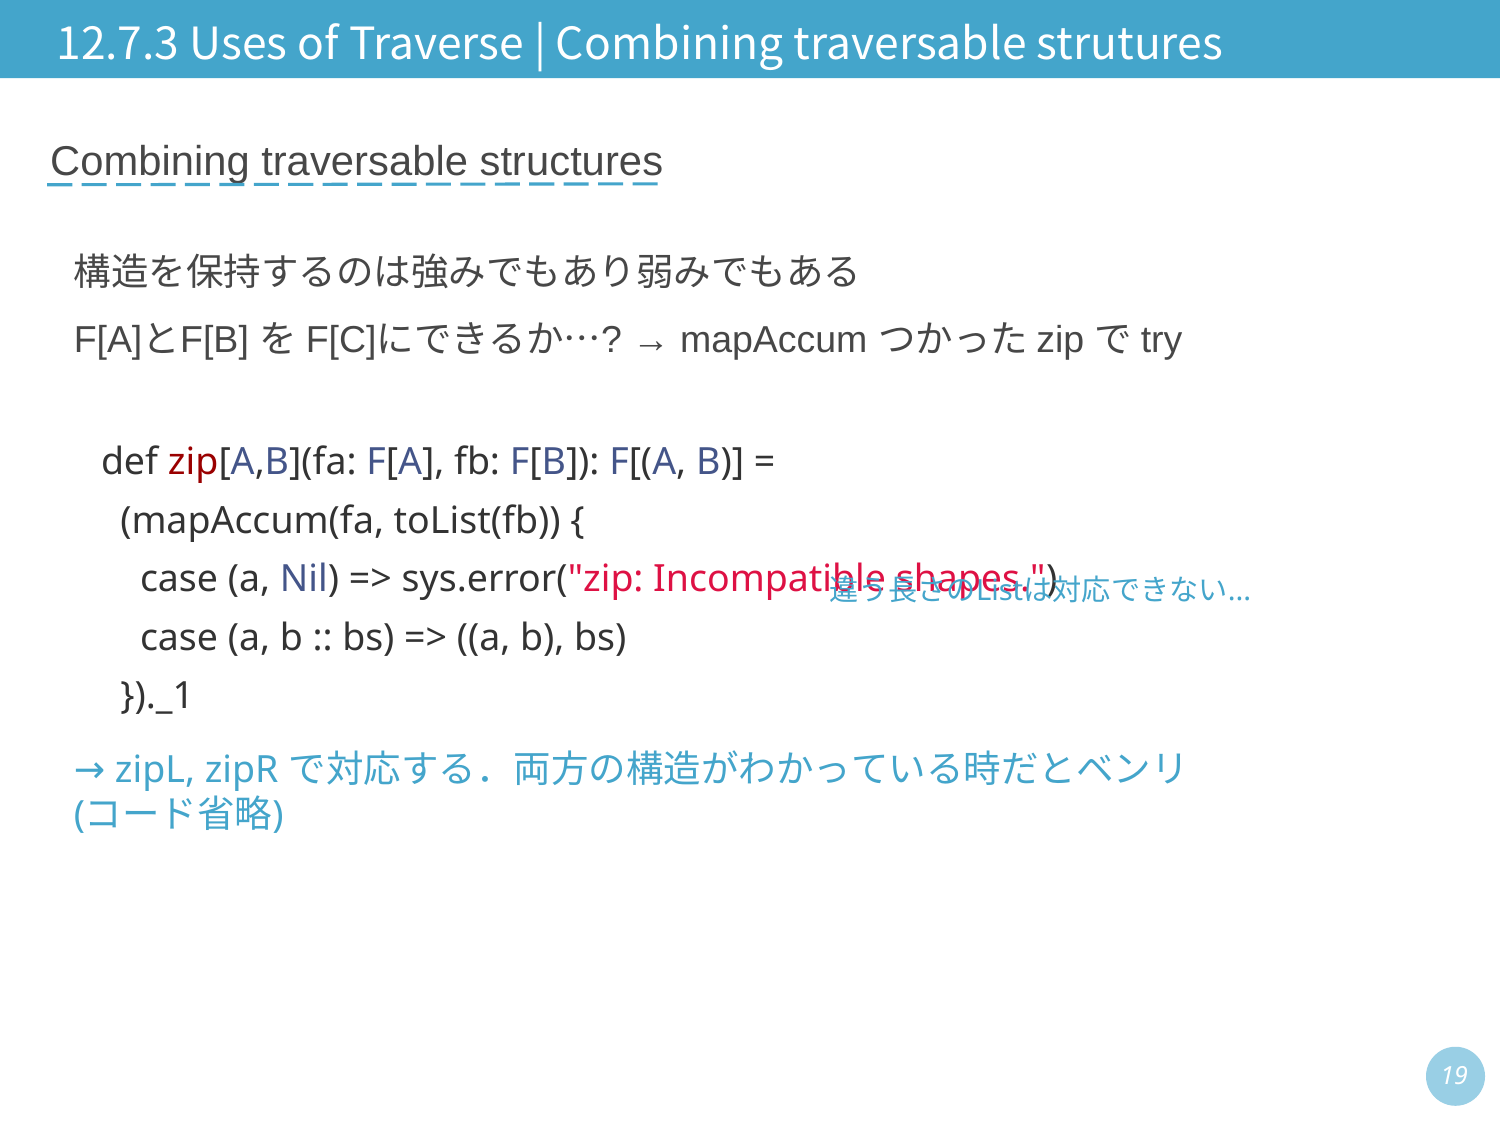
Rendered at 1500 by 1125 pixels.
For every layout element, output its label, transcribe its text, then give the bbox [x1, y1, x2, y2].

title 12.7.3 Uses of Traverse | Combining traversable strutures [41, 7, 1392, 76]
slide_number <number> [1424, 1046, 1484, 1107]
text_box Combining traversable structures [35, 118, 1394, 192]
text_box 違う長さのListは対応できない... [814, 564, 1406, 615]
text_box 構造を保持するのは強みでもあり弱みでもある F[A]とF[B] を F[C]にできるか…? → mapAccum つかった zip で try [59, 217, 1418, 368]
text_box → zipL, zipR で対応する．両方の構造がわかっている時だとベンリ (コード省略) [59, 738, 1359, 843]
text_box def zip[A,B](fa: F[A], fb: F[B]): F[(A, B)] = (mapAccum(fa, toList(fb)) { case (a, Nil) => sys.error("zip: Incompatible shapes.") case (a, b :: bs) => ((a, b), bs) })._1 [86, 419, 1477, 674]
